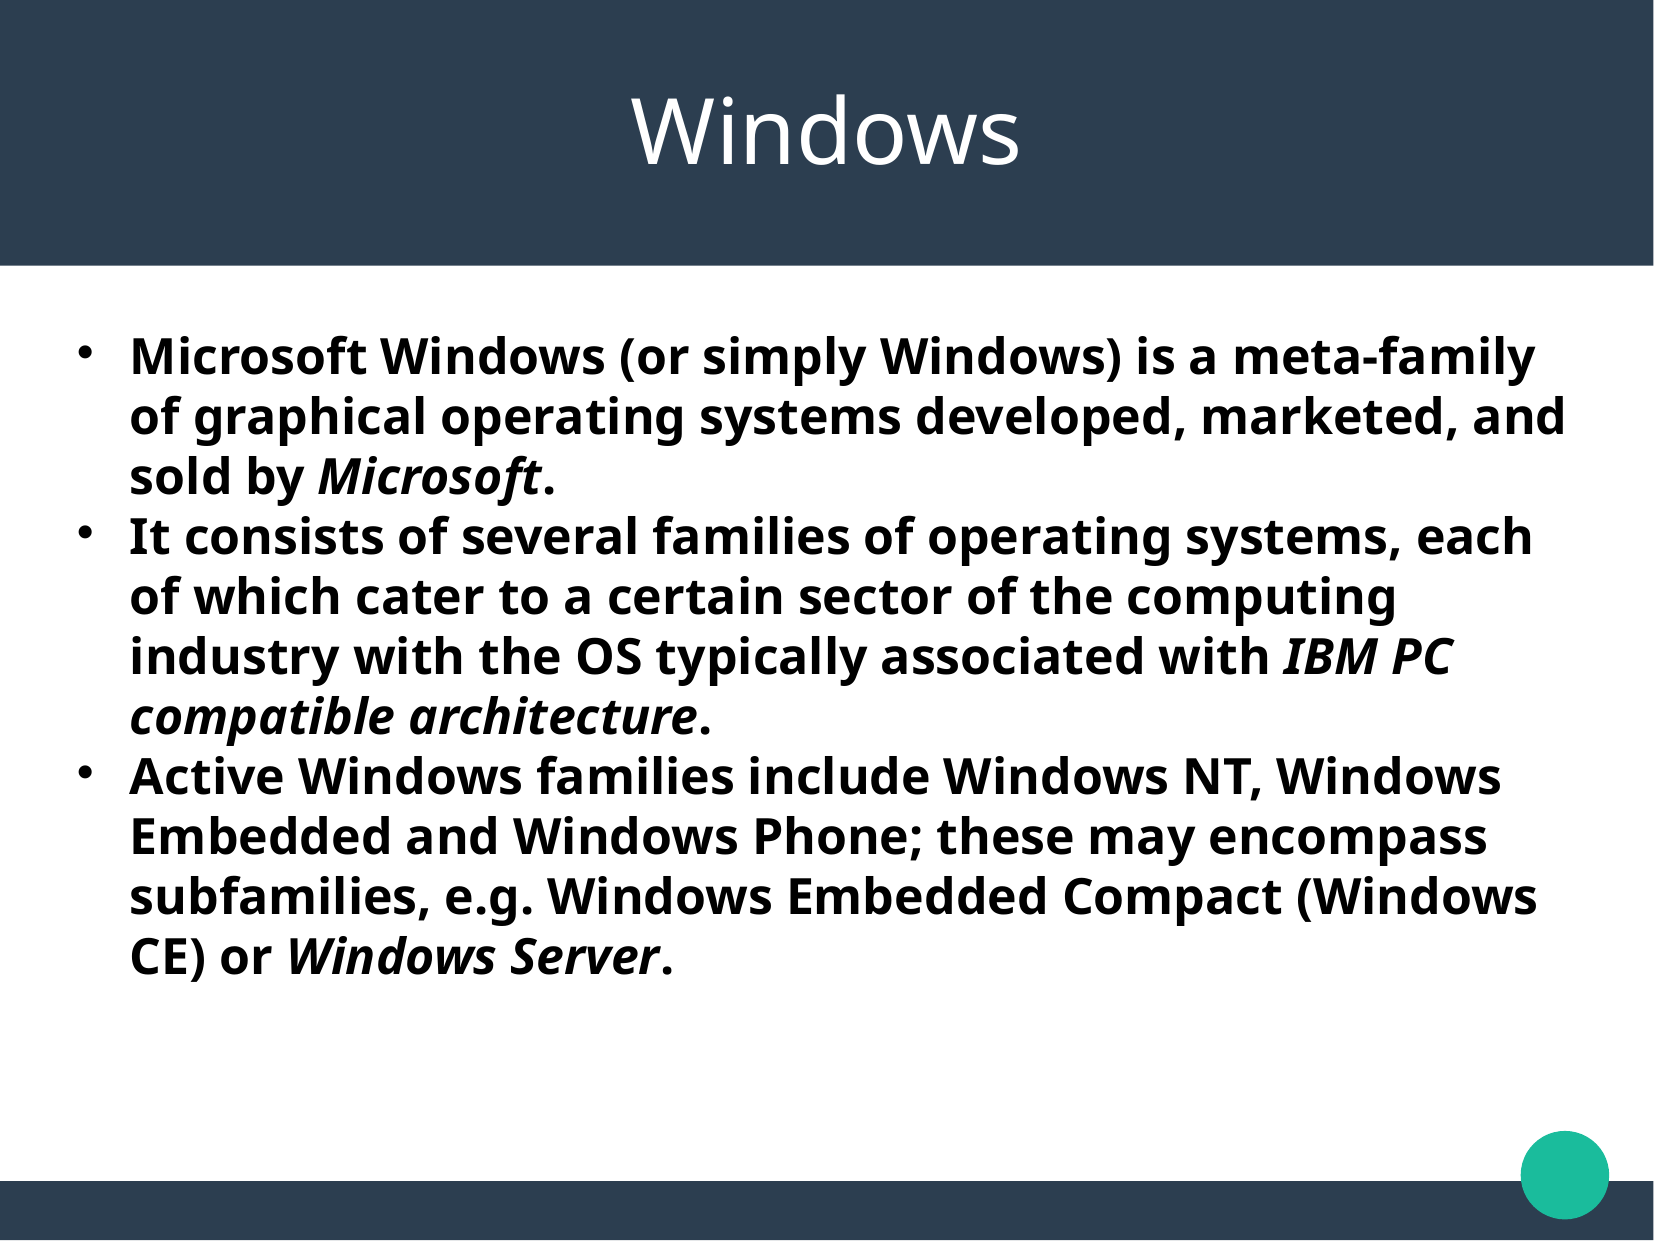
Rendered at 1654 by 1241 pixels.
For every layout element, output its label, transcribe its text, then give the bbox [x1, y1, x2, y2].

text_box Windows [59, 49, 1595, 207]
text_box Microsoft Windows (or simply Windows) is a meta-family of graphical operating systems developed, marketed, and sold by Microsoft. It consists of several families of operating systems, each of which cater to a certain sector of the computing industry with the OS typically associated with IBM PC compatible architecture. Active Windows families include Windows NT, Windows Embedded and Windows Phone; these may encompass subfamilies, e.g. Windows Embedded Compact (Windows CE) or Windows Server. [59, 324, 1595, 1152]
